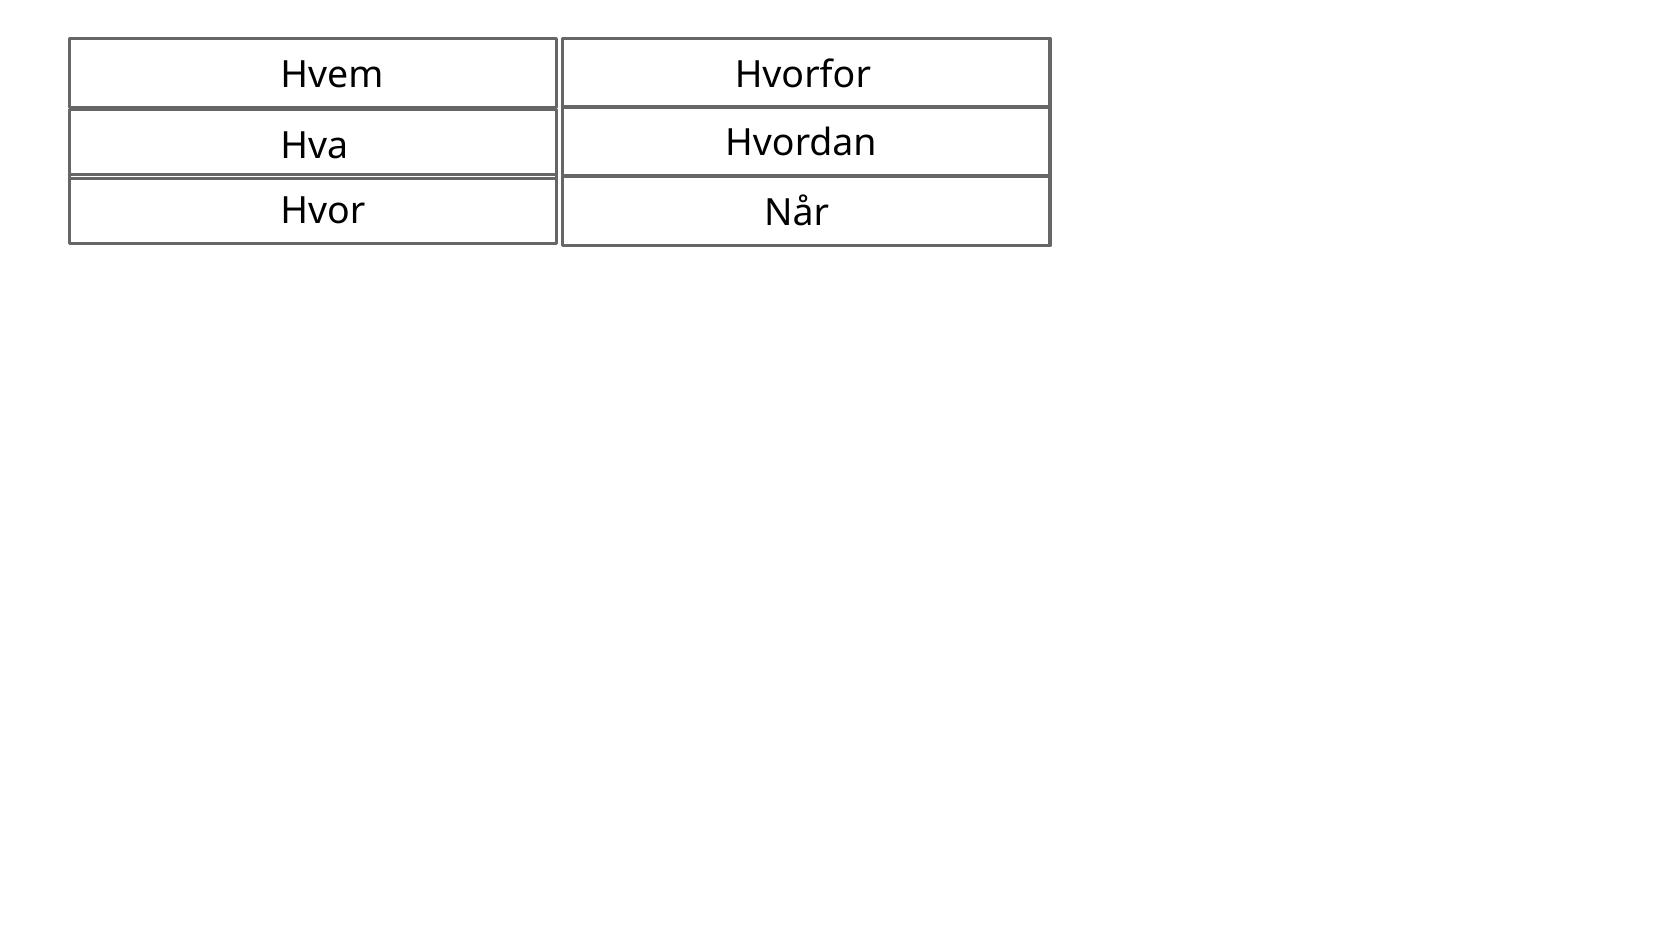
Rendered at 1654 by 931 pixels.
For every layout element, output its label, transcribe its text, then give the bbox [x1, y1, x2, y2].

text_box Hvem [69, 43, 557, 103]
text_box Hvordan [562, 111, 1051, 171]
text_box Hva [69, 114, 557, 173]
text_box Når [562, 181, 1051, 241]
text_box Hvorfor [562, 43, 1051, 103]
text_box Hvor [69, 179, 557, 239]
